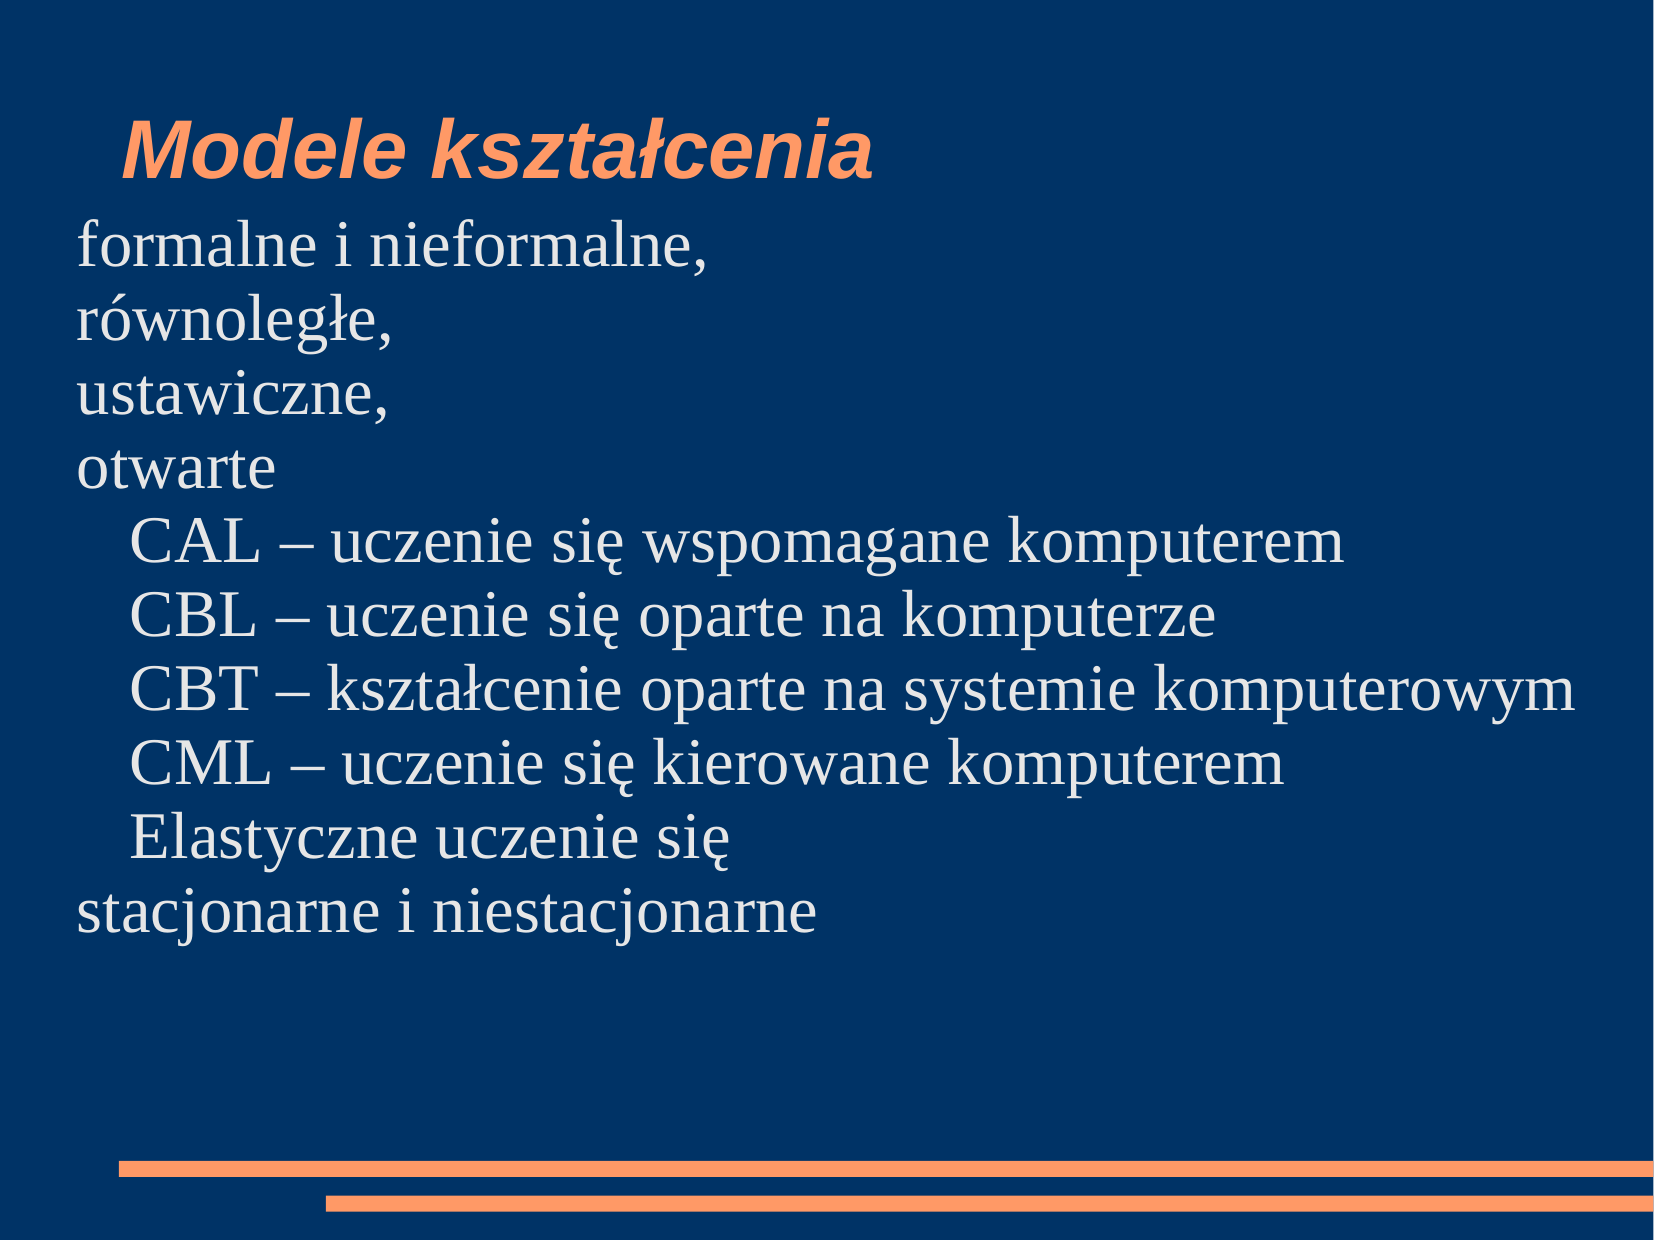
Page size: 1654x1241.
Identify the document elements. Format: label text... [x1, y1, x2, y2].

list formalne i nieformalne, równoległe, ustawiczne, otwarte CAL – uczenie się wspomagane komputerem CBL – uczenie się oparte na komputerze CBT – kształcenie oparte na systemie komputerowym CML – uczenie się kierowane komputerem Elastyczne uczenie się stacjonarne i niestacjonarne [59, 206, 1625, 1200]
title Modele kształcenia [121, 46, 1534, 206]
